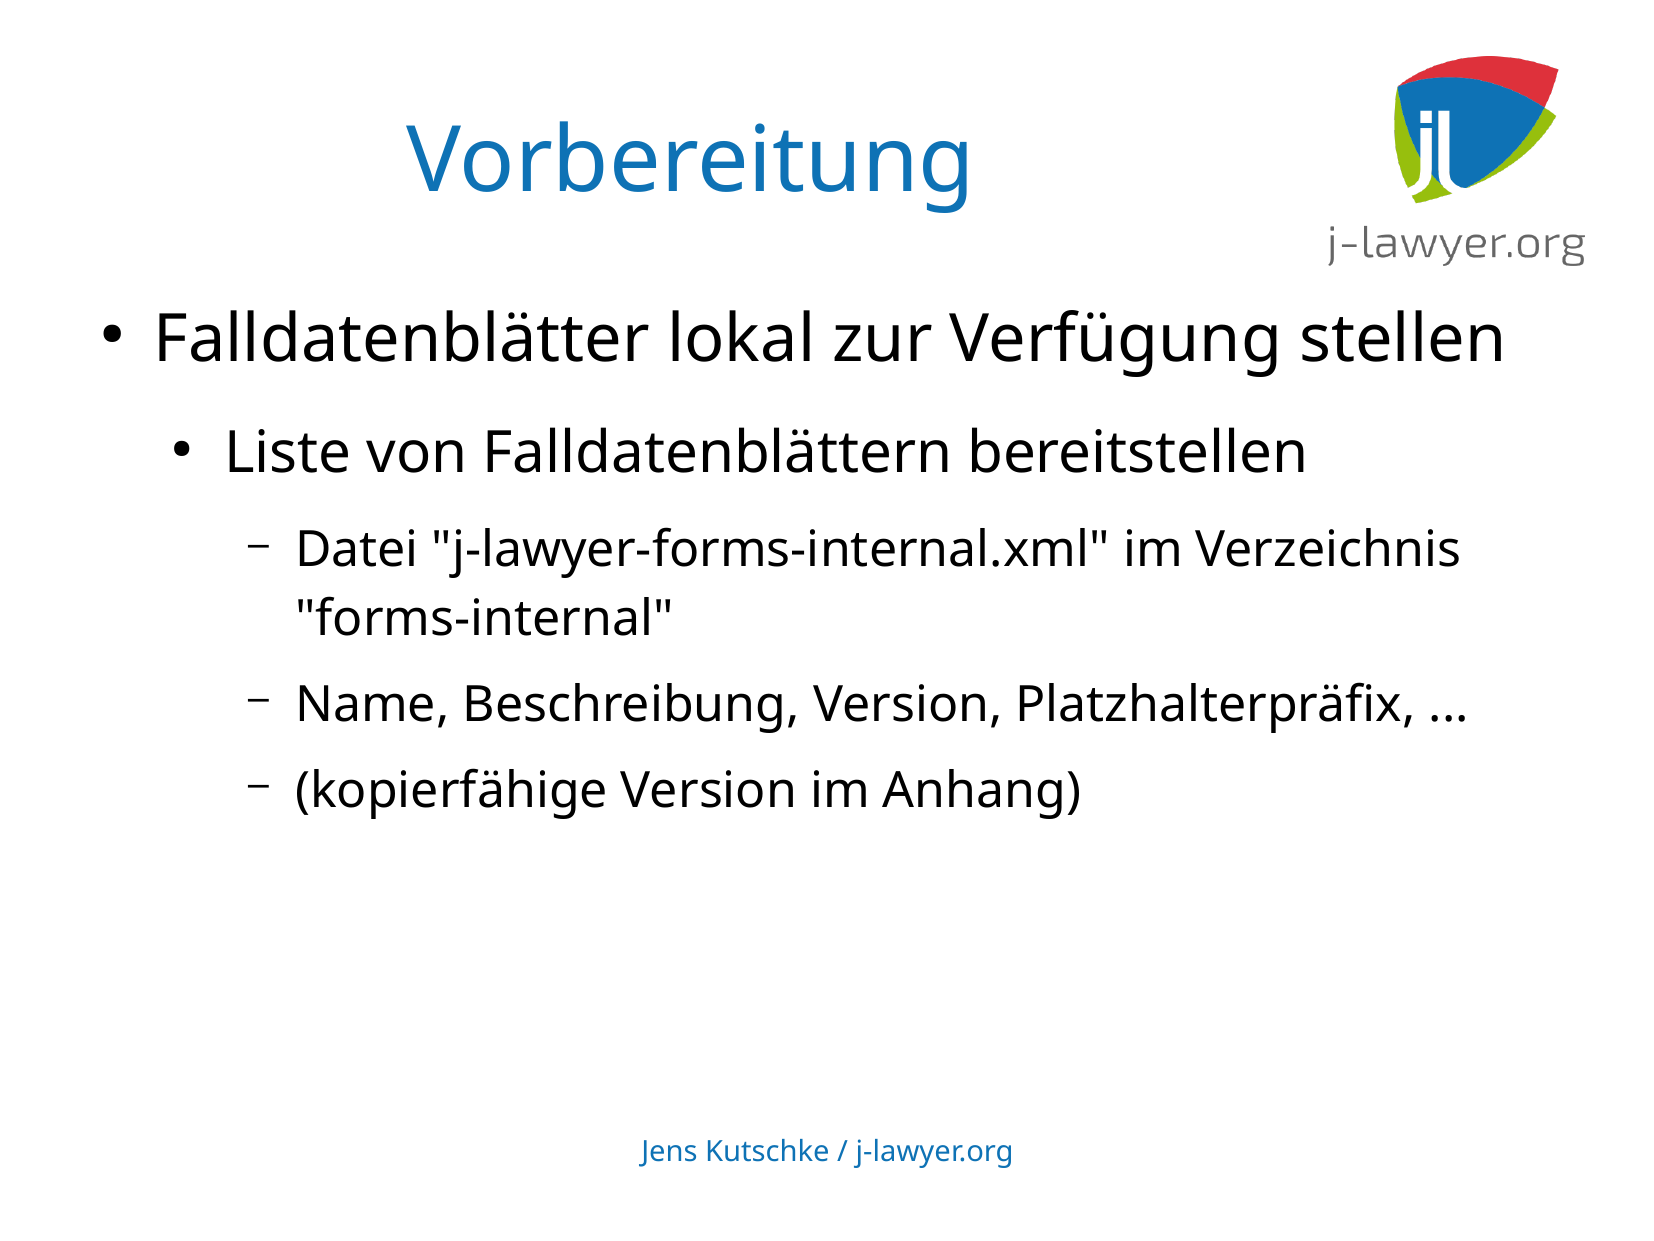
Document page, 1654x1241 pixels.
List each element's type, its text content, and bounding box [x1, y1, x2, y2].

list Falldatenblätter lokal zur Verfügung stellen Liste von Falldatenblättern bereitstellen Datei "j-lawyer-forms-internal.xml" im Verzeichnis "forms-internal" Name, Beschreibung, Version, Platzhalterpräfix, ... (kopierfähige Version im Anhang) [82, 290, 1571, 1010]
title Vorbereitung [82, 52, 1300, 260]
picture [1328, 56, 1585, 266]
